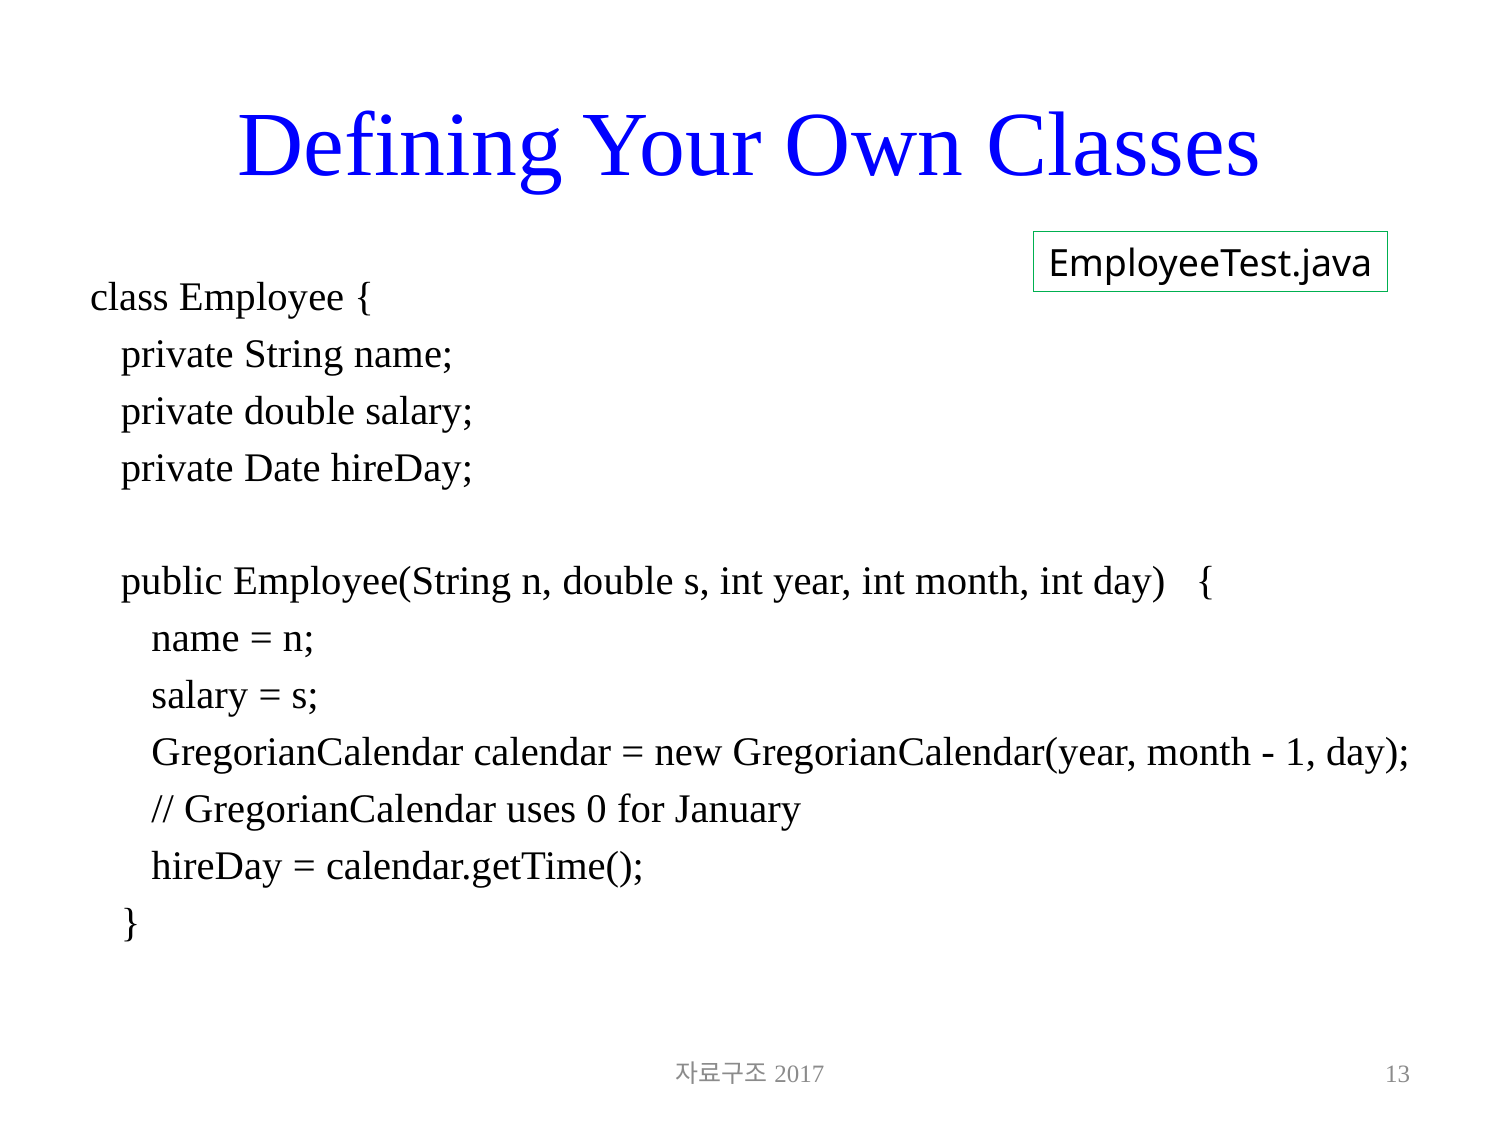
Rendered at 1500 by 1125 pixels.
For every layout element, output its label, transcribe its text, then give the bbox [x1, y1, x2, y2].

text_box EmployeeTest.java [1033, 231, 1388, 292]
list class Employee { private String name; private double salary; private Date hireDay; public Employee(String n, double s, int year, int month, int day) { name = n; salary = s; GregorianCalendar calendar = new GregorianCalendar(year, month - 1, day); // GregorianCalendar uses 0 for January hireDay = calendar.getTime(); } [75, 262, 1425, 1005]
title Defining Your Own Classes [75, 45, 1425, 233]
footer 자료구조 2017 [512, 1042, 988, 1103]
slide_number <숫자> [1074, 1042, 1425, 1103]
